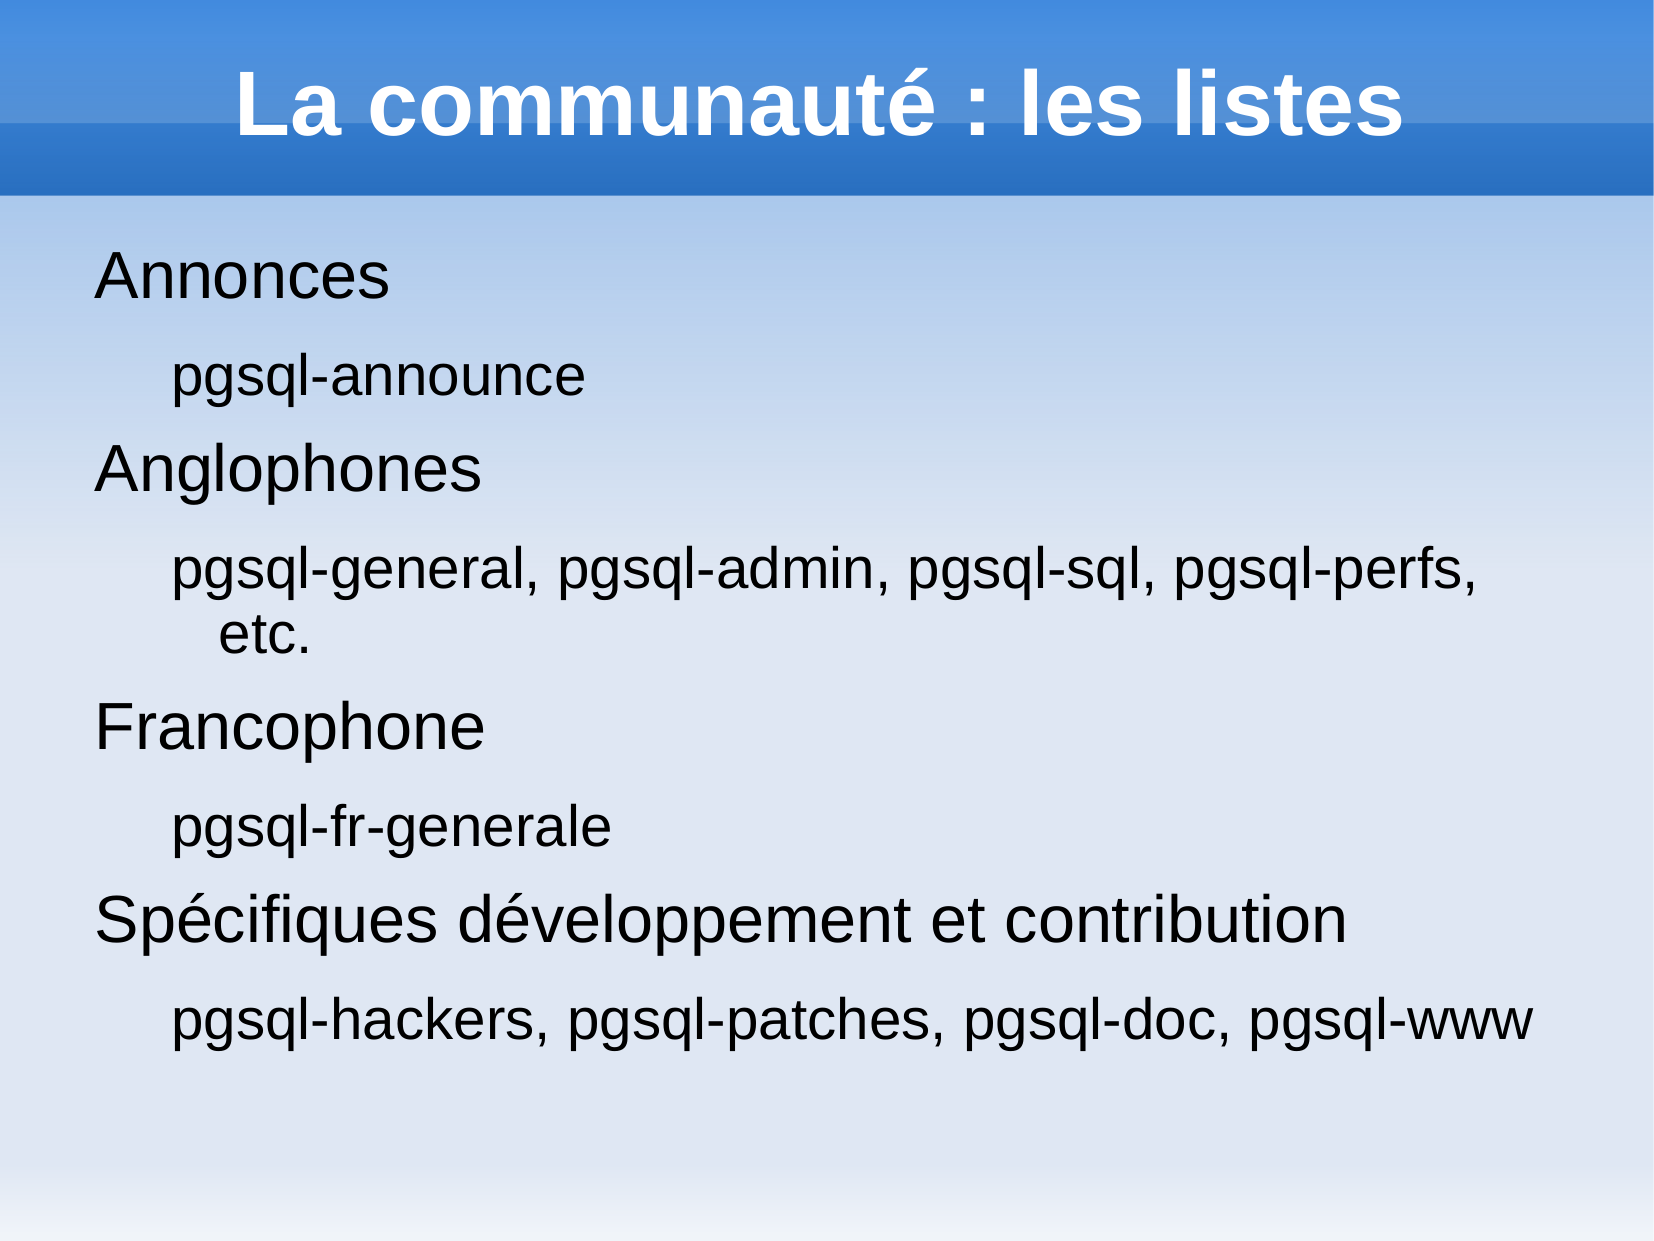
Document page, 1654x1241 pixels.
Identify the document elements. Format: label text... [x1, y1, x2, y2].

list Annonces pgsql-announce Anglophones pgsql-general, pgsql-admin, pgsql-sql, pgsql-perfs, etc. Francophone pgsql-fr-generale Spécifiques développement et contribution pgsql-hackers, pgsql-patches, pgsql-doc, pgsql-www [76, 238, 1565, 1195]
picture [0, 0, 1654, 1241]
title La communauté : les listes [76, 7, 1565, 200]
